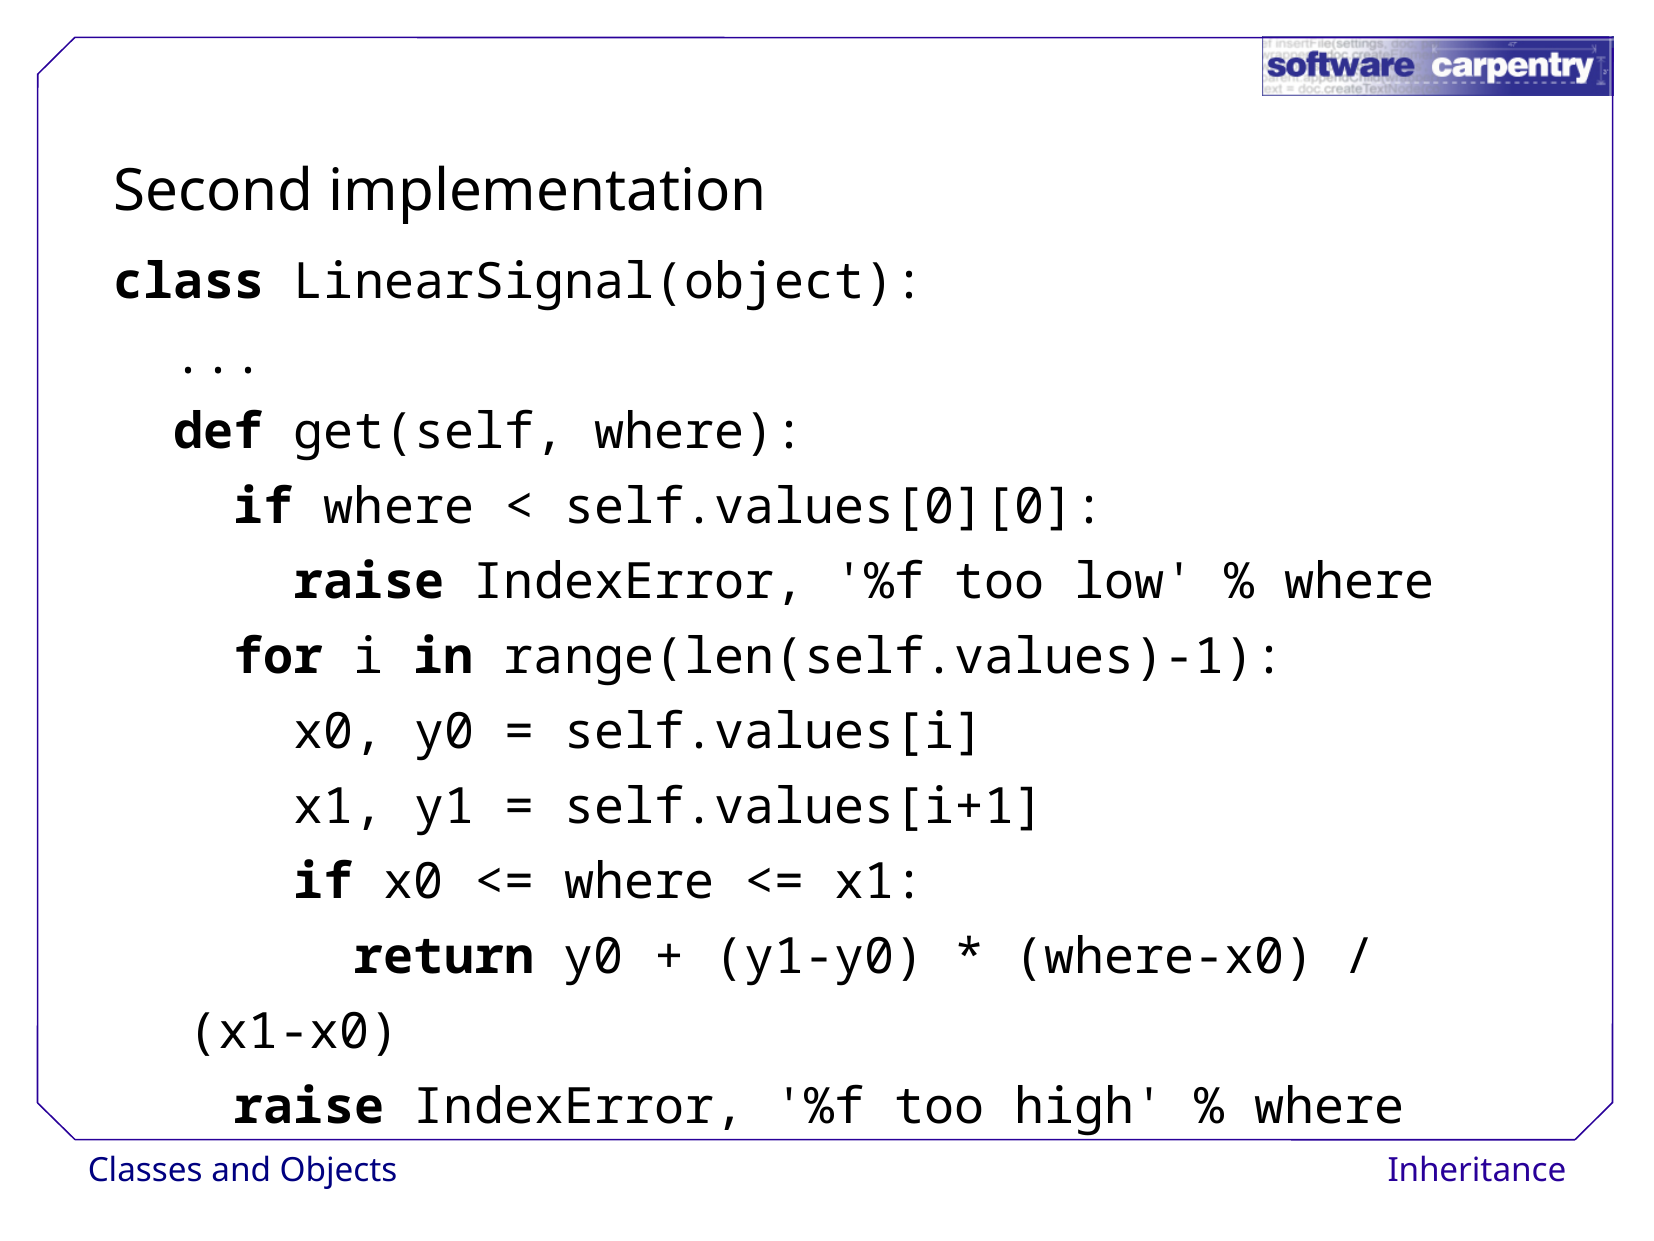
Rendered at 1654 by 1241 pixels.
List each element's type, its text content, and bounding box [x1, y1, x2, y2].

picture [1262, 36, 1614, 96]
text_box Second implementation [99, 109, 1517, 225]
text_box class LinearSignal(object): ... def get(self, where): if where < self.values[0][0]: raise IndexError, '%f too low' % where for i in range(len(self.values)-1): x0, y0 = self.values[i] x1, y1 = self.values[i+1] if x0 <= where <= x1: return y0 + (y1-y0) * (where-x0) / (x1-x0) raise IndexError, '%f too high' % where [99, 225, 1517, 1142]
